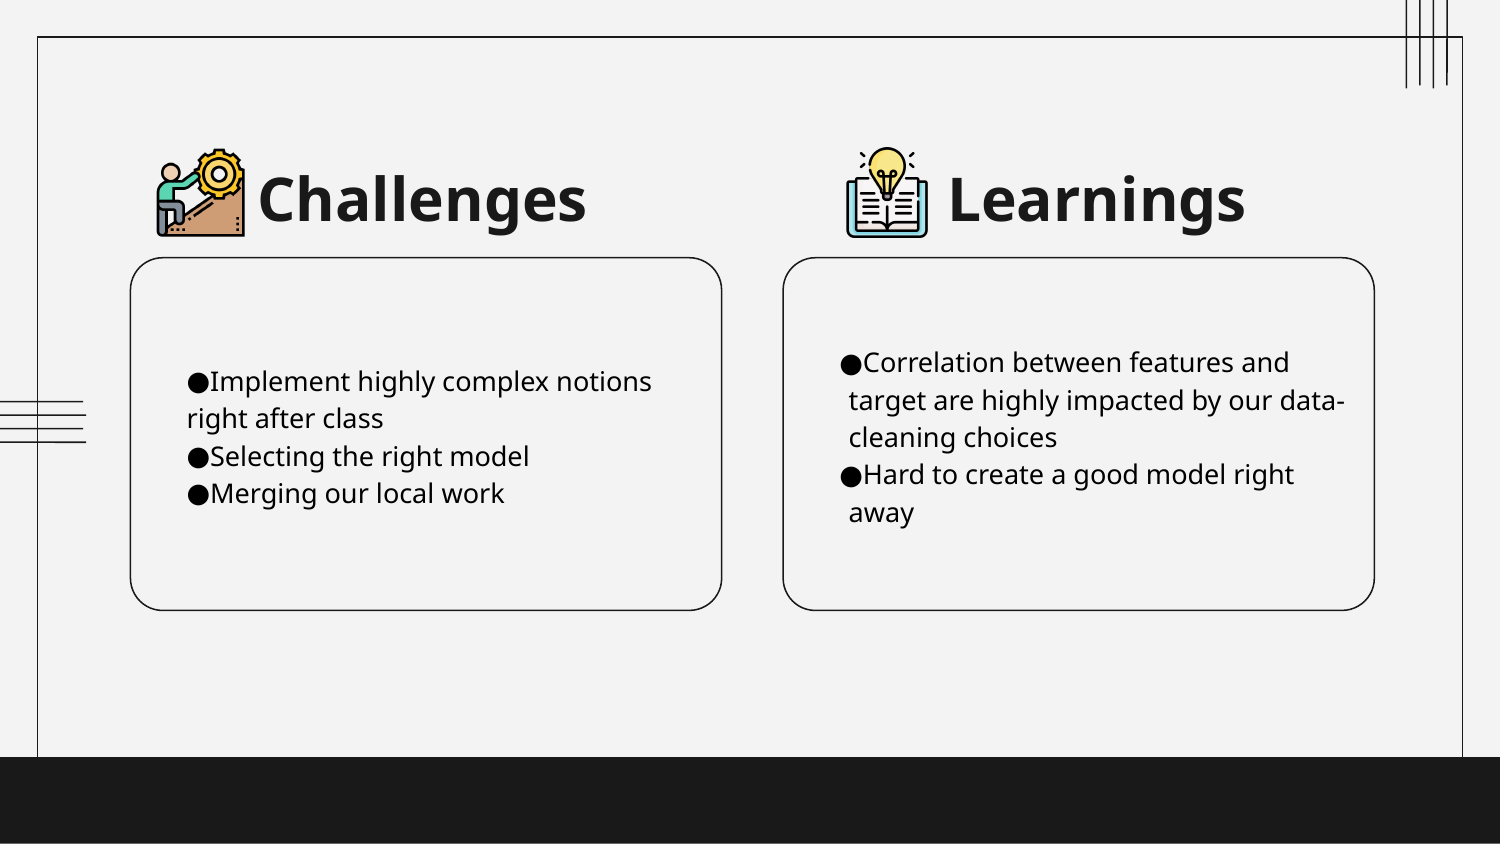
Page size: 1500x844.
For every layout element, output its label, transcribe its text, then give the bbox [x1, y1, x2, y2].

picture [155, 147, 246, 238]
text_box Correlation between features and target are highly impacted by our data-cleaning choices Hard to create a good model right away [783, 257, 1375, 611]
title Learnings [932, 145, 1338, 240]
picture [842, 147, 932, 238]
title Challenges [242, 145, 648, 240]
text_box Implement highly complex notions right after class Selecting the right model Merging our local work [130, 257, 722, 611]
